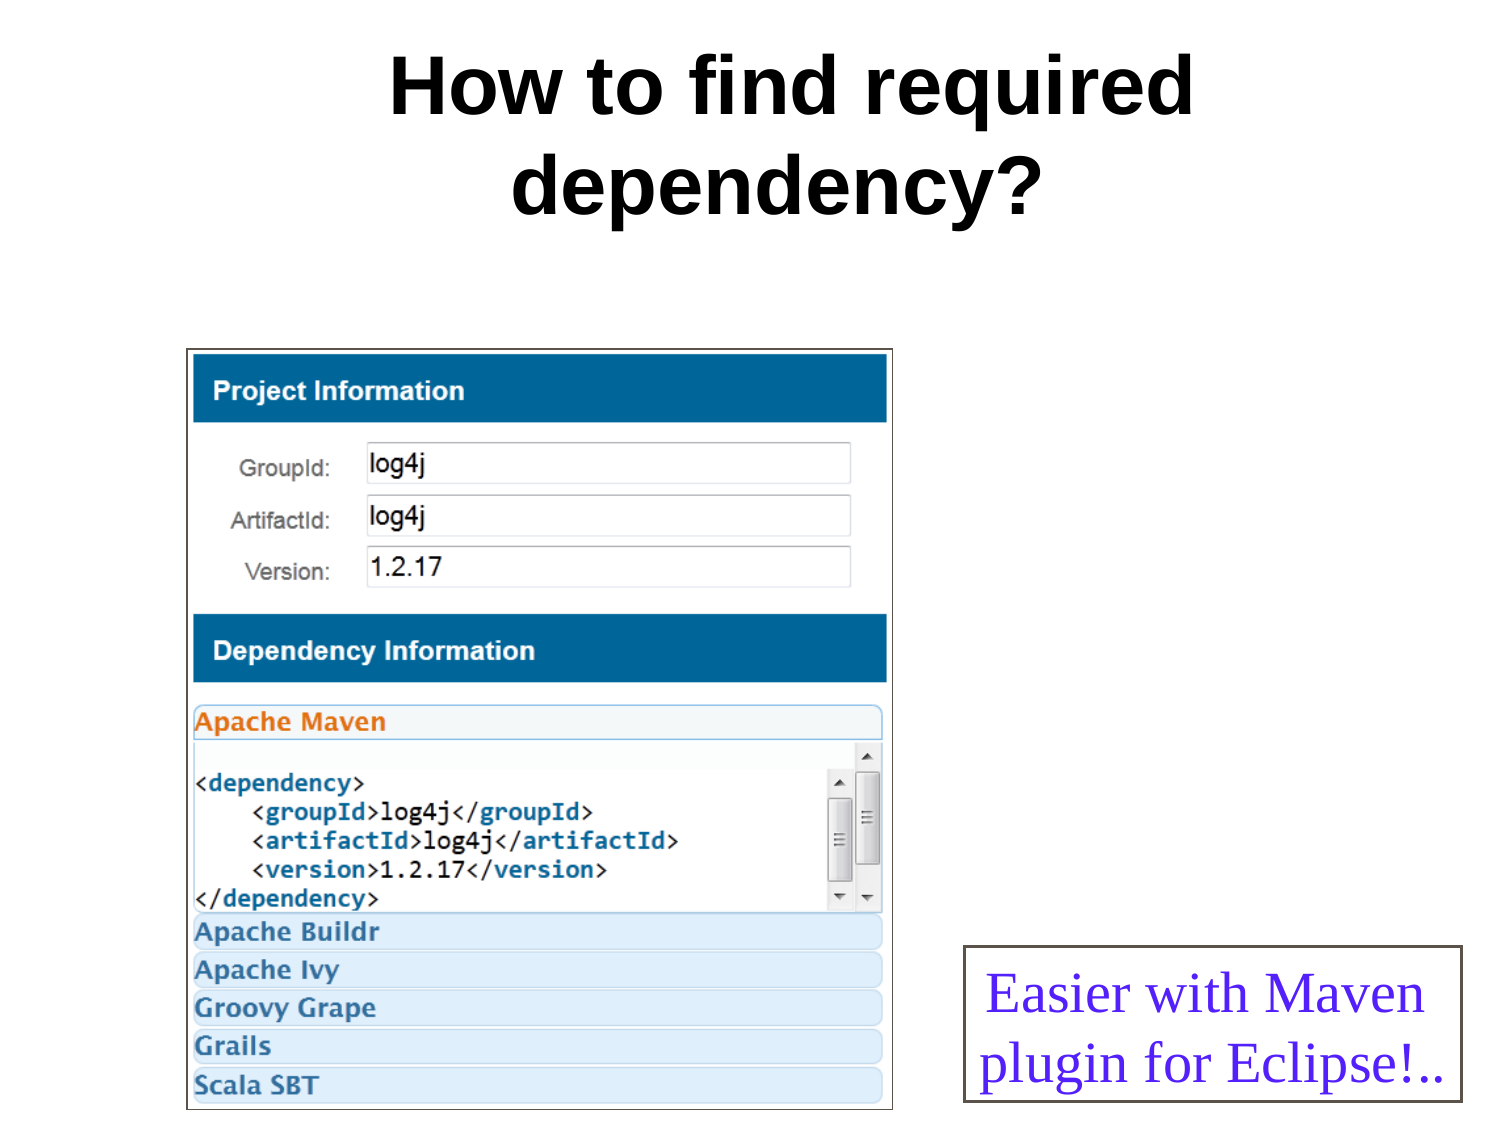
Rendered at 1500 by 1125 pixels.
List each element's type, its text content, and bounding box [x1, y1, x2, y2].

title How to find required dependency? [102, 106, 1453, 239]
list [75, 204, 1395, 1075]
text_box Easier with Maven plugin for Eclipse!.. [964, 946, 1462, 1102]
picture [187, 350, 892, 1109]
